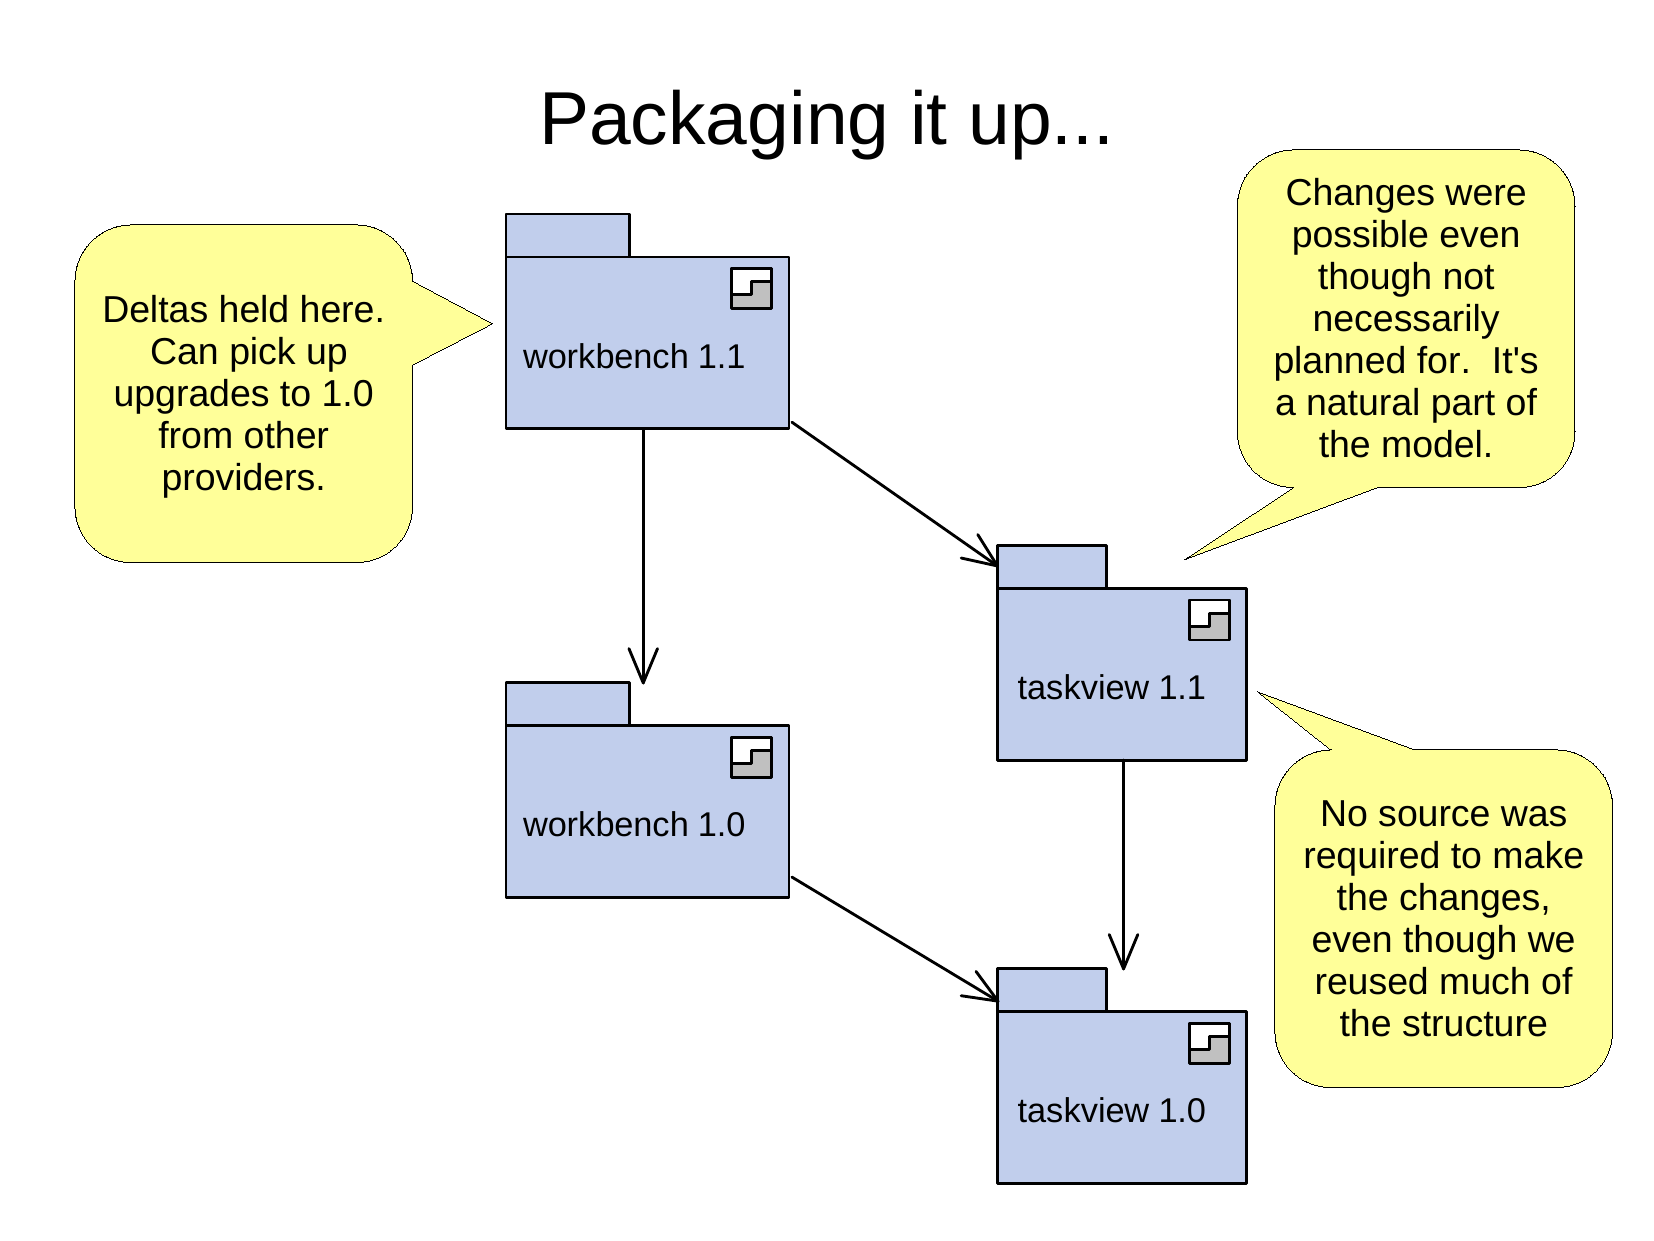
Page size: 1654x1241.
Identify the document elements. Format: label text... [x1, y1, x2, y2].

title Packaging it up... [82, 56, 1571, 181]
text_box Changes were possible even though not necessarily planned for. It's a natural part of the model. [1184, 149, 1576, 560]
picture [503, 211, 1250, 1187]
text_box Deltas held here. Can pick up upgrades to 1.0 from other providers. [74, 224, 493, 563]
text_box No source was required to make the changes, even though we reused much of the structure [1257, 691, 1613, 1088]
